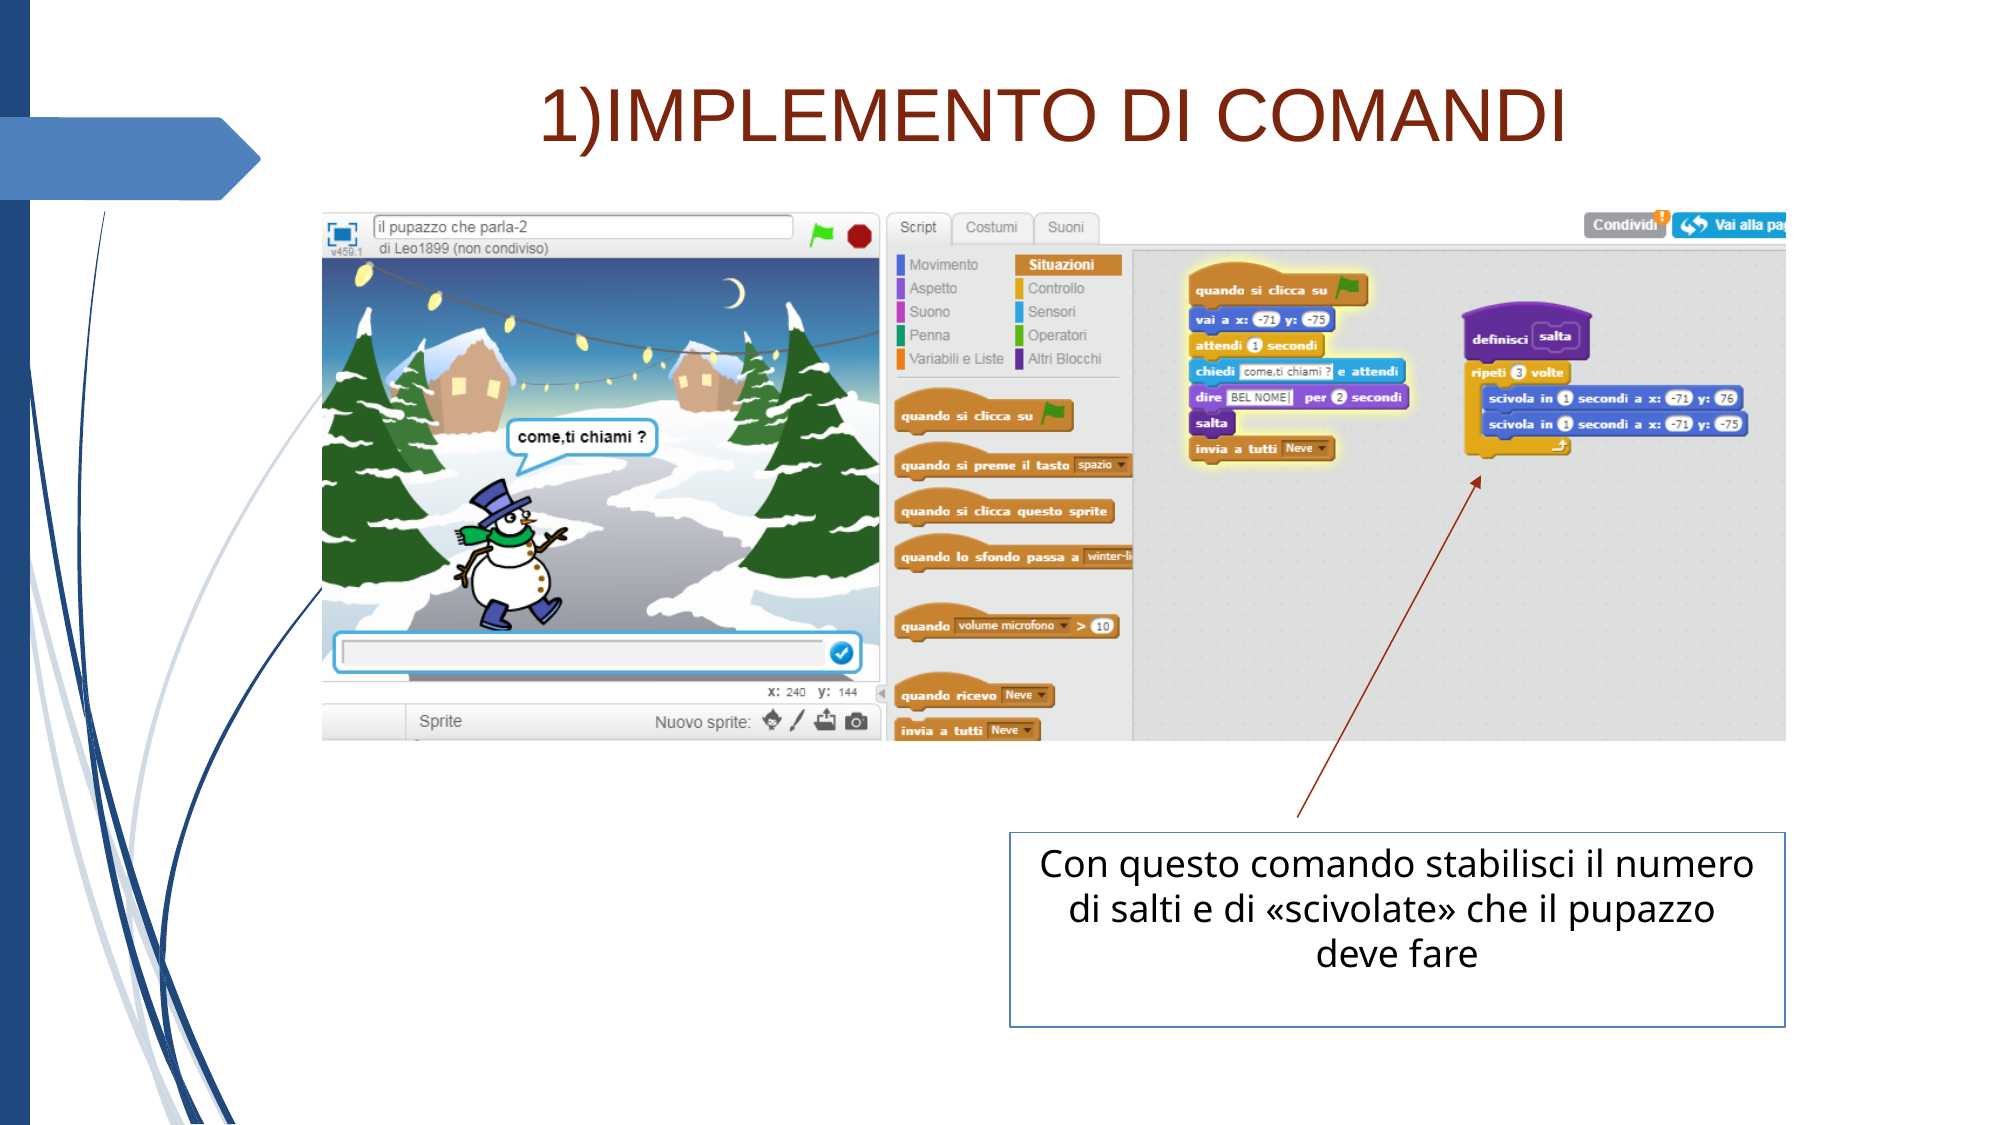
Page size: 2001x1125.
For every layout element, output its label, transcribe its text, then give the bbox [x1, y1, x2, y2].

text_box 1)IMPLEMENTO DI COMANDI [323, 59, 1786, 210]
picture [322, 210, 1786, 741]
text_box Con questo comando stabilisci il numero di salti e di «scivolate» che il pupazzo deve fare [1009, 832, 1786, 1028]
